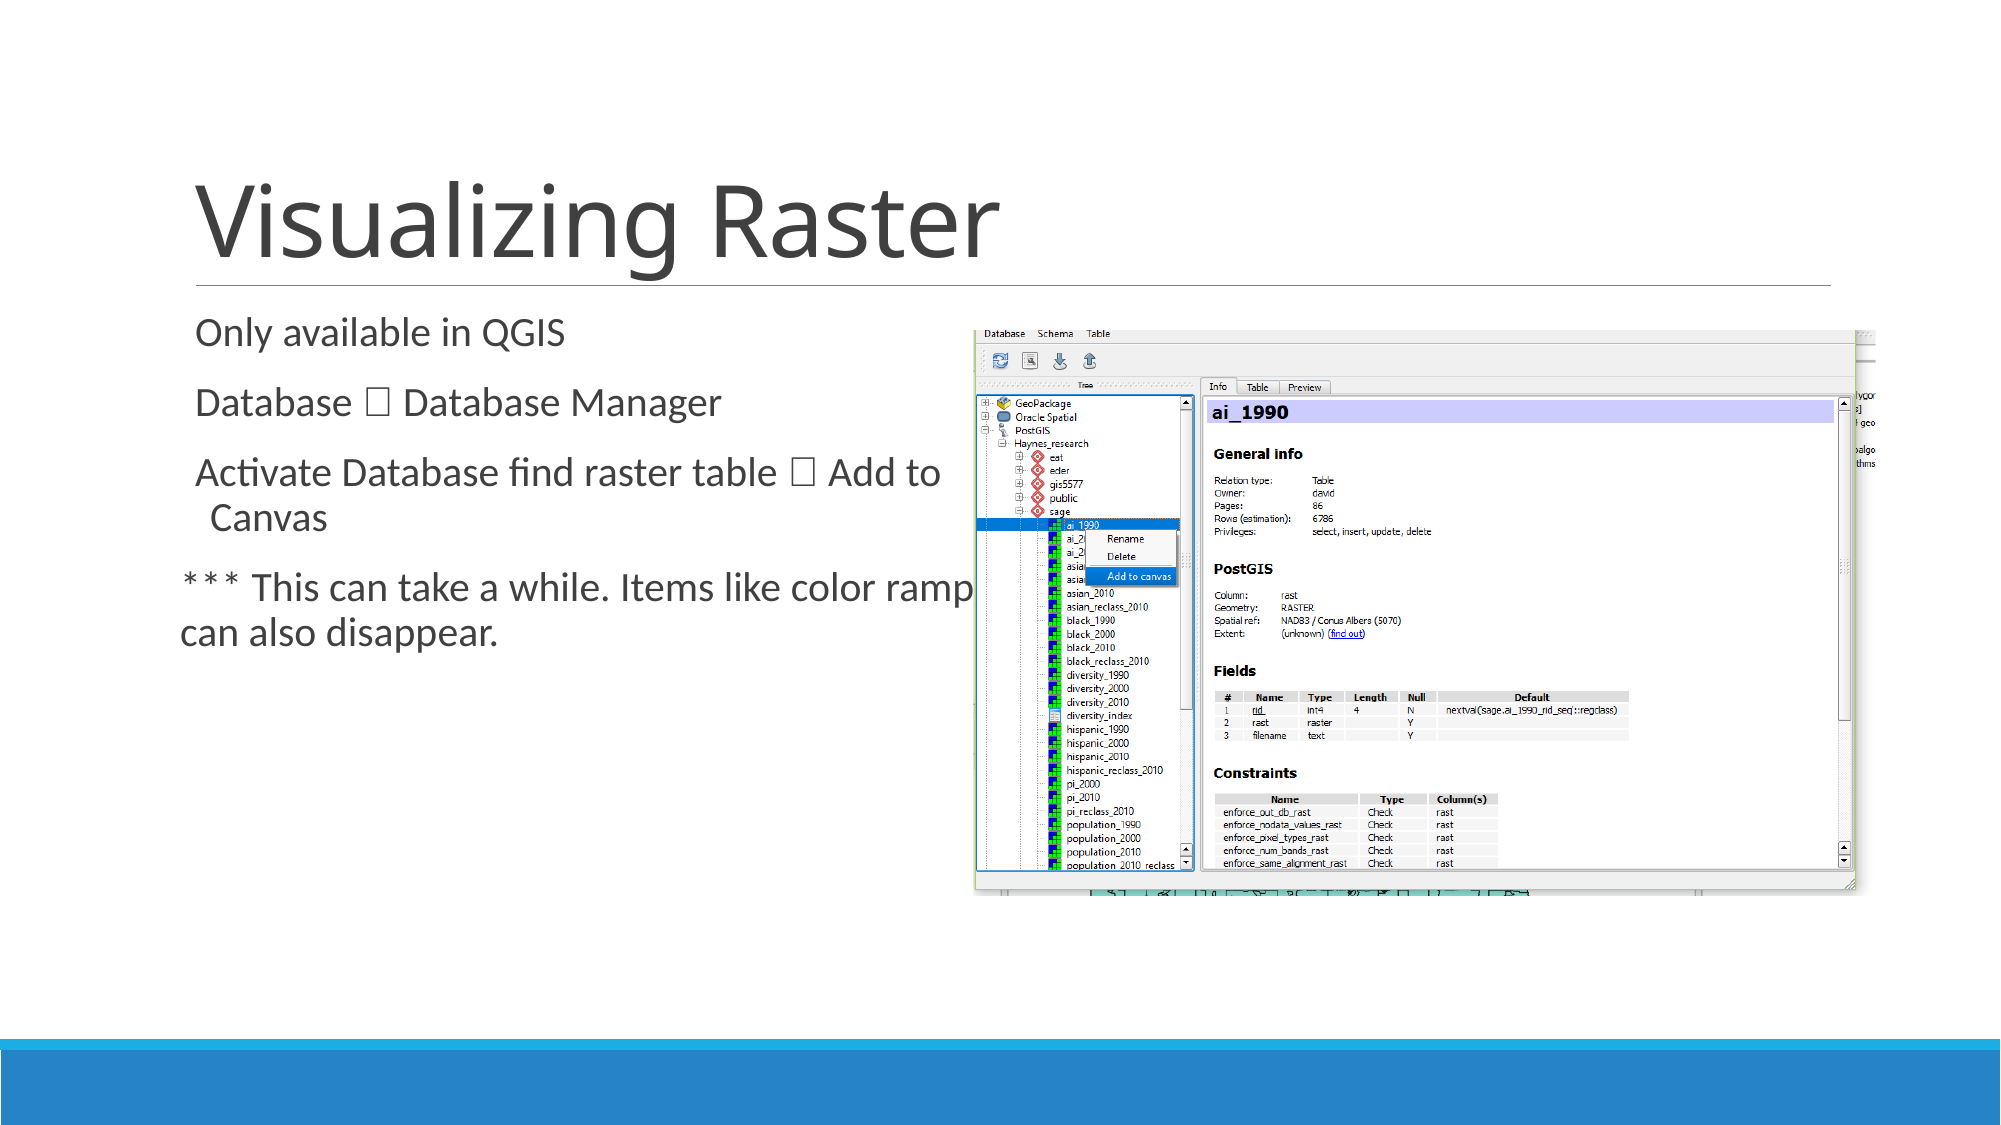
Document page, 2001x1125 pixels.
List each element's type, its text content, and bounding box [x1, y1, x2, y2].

picture [973, 330, 1876, 896]
list Only available in QGIS Database  Database Manager Activate Database find raster table  Add to Canvas *** This can take a while. Items like color ramp can also disappear. [180, 302, 991, 963]
title Visualizing Raster [180, 47, 1831, 286]
